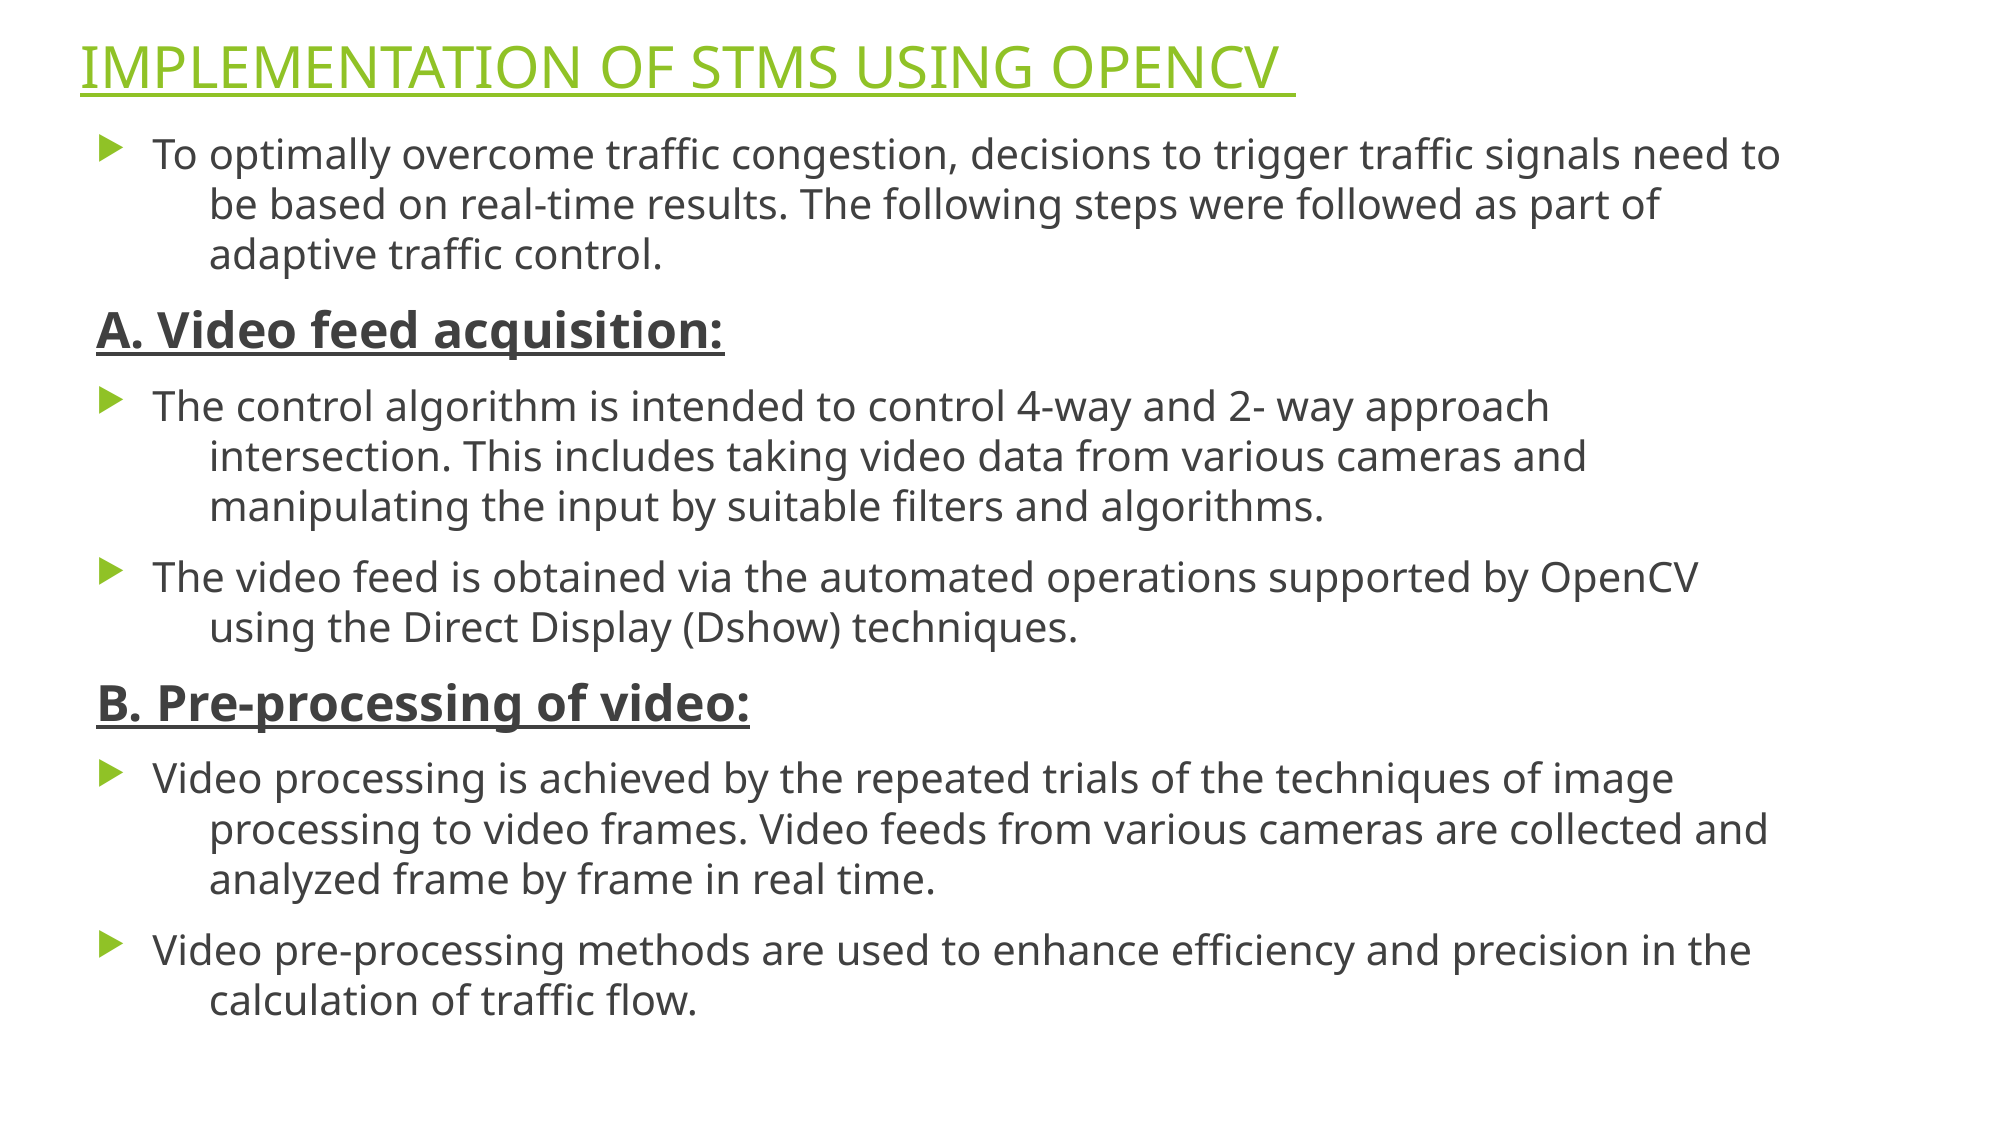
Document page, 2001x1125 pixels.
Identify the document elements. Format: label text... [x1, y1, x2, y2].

list To optimally overcome traffic congestion, decisions to trigger traffic signals need to be based on real-time results. The following steps were followed as part of adaptive traffic control. A. Video feed acquisition: The control algorithm is intended to control 4-way and 2- way approach intersection. This includes taking video data from various cameras and manipulating the input by suitable filters and algorithms. The video feed is obtained via the automated operations supported by OpenCV using the Direct Display (Dshow) techniques. B. Pre-processing of video: Video processing is achieved by the repeated trials of the techniques of image processing to video frames. Video feeds from various cameras are collected and analyzed frame by frame in real time. Video pre-processing methods are used to enhance efficiency and precision in the calculation of traffic flow. [81, 119, 1807, 1060]
title IMPLEMENTATION OF STMS USING OPENCV [65, 22, 1791, 130]
